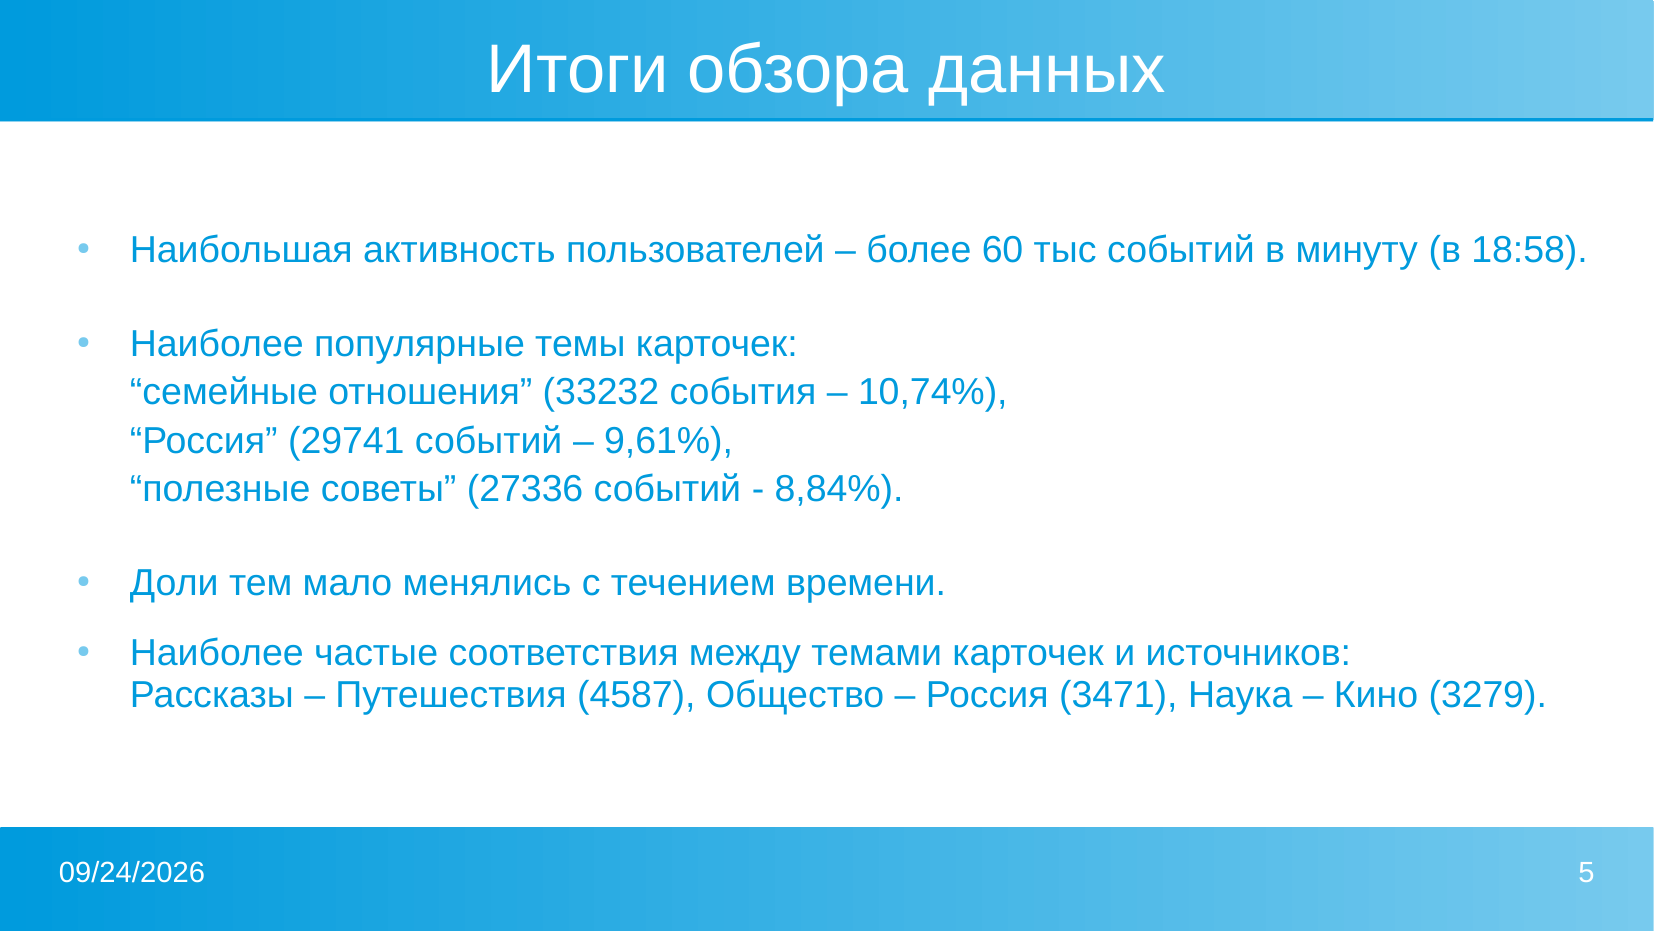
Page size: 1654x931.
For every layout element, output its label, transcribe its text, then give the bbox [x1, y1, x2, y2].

list Наибольшая активность пользователей – более 60 тыс событий в минуту (в 18:58). Наиболее популярные темы карточек: “семейные отношения” (33232 события – 10,74%), “Россия” (29741 событий – 9,61%), “полезные советы” (27336 событий - 8,84%). Доли тем мало менялись с течением времени. Наиболее частые соответствия между темами карточек и источников: Рассказы – Путешествия (4587), Общество – Россия (3471), Наука – Кино (3279). [59, 187, 1595, 751]
title Итоги обзора данных [59, 29, 1595, 108]
